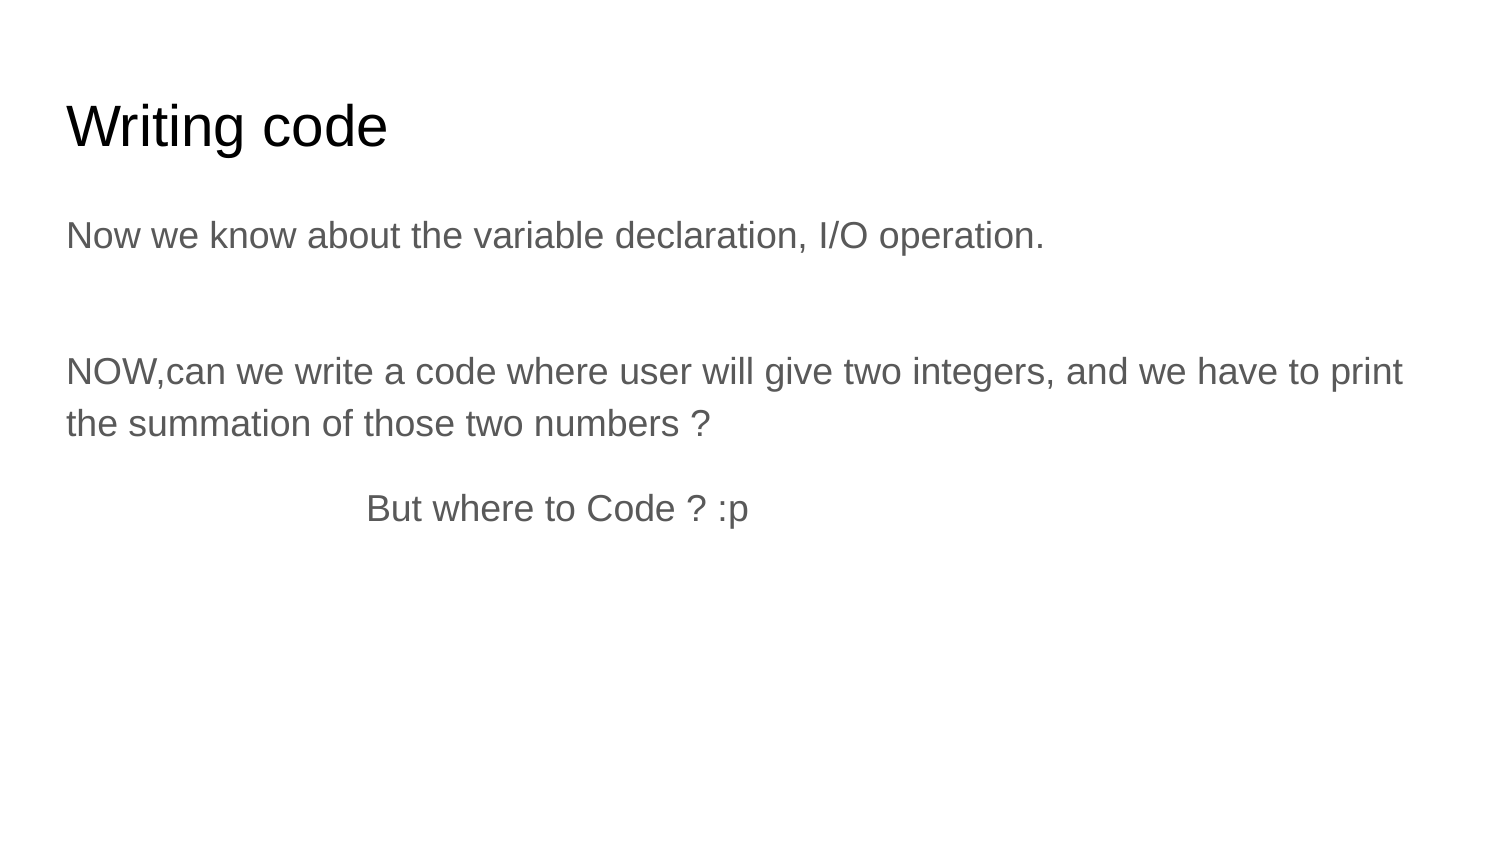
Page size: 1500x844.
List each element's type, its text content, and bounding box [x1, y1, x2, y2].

title Writing code [51, 72, 1449, 167]
list Now we know about the variable declaration, I/O operation. NOW,can we write a code where user will give two integers, and we have to print the summation of those two numbers ? But where to Code ? :p [51, 189, 1449, 750]
